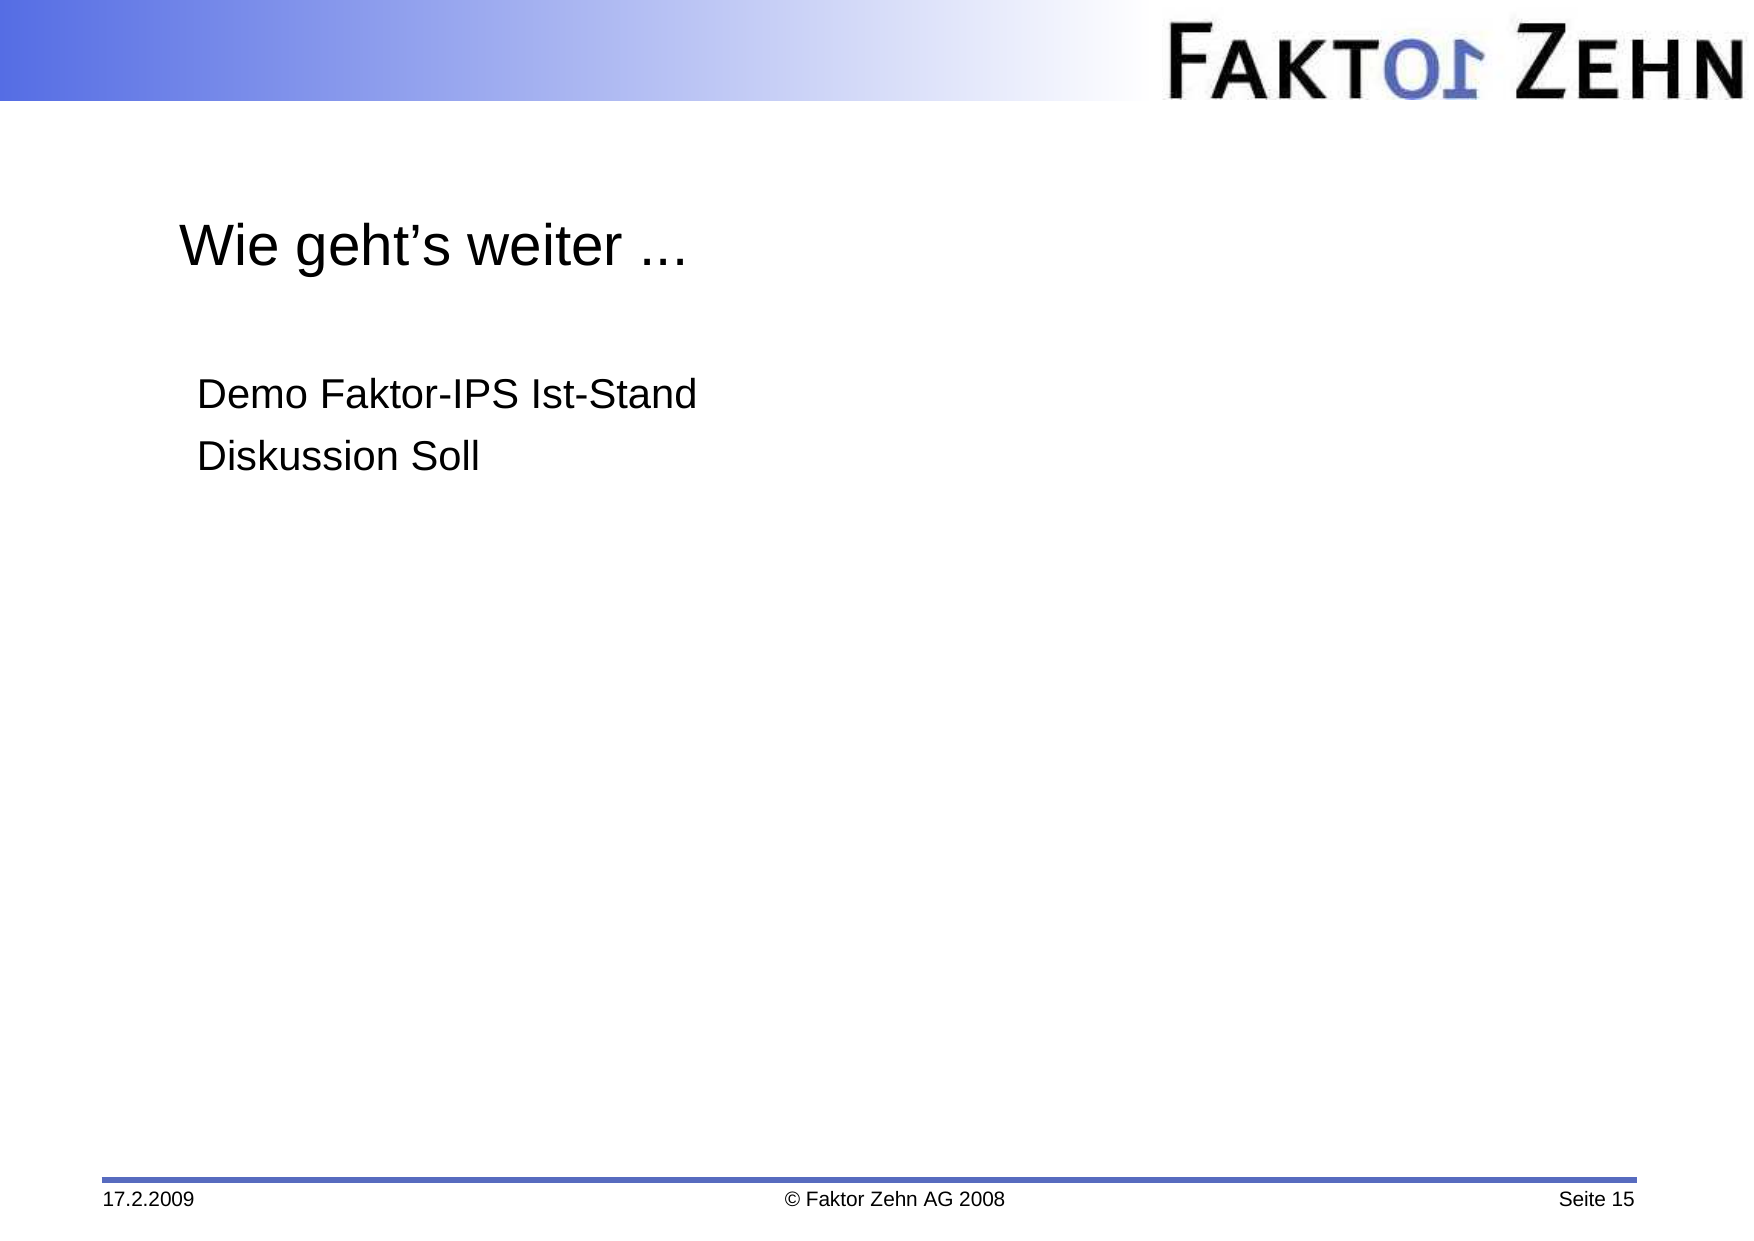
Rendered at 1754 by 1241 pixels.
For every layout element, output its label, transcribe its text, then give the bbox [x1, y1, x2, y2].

picture [1162, 7, 1752, 100]
title Wie geht’s weiter ... [179, 142, 1576, 349]
list Demo Faktor-IPS Ist-Stand Diskussion Soll [179, 371, 1576, 502]
